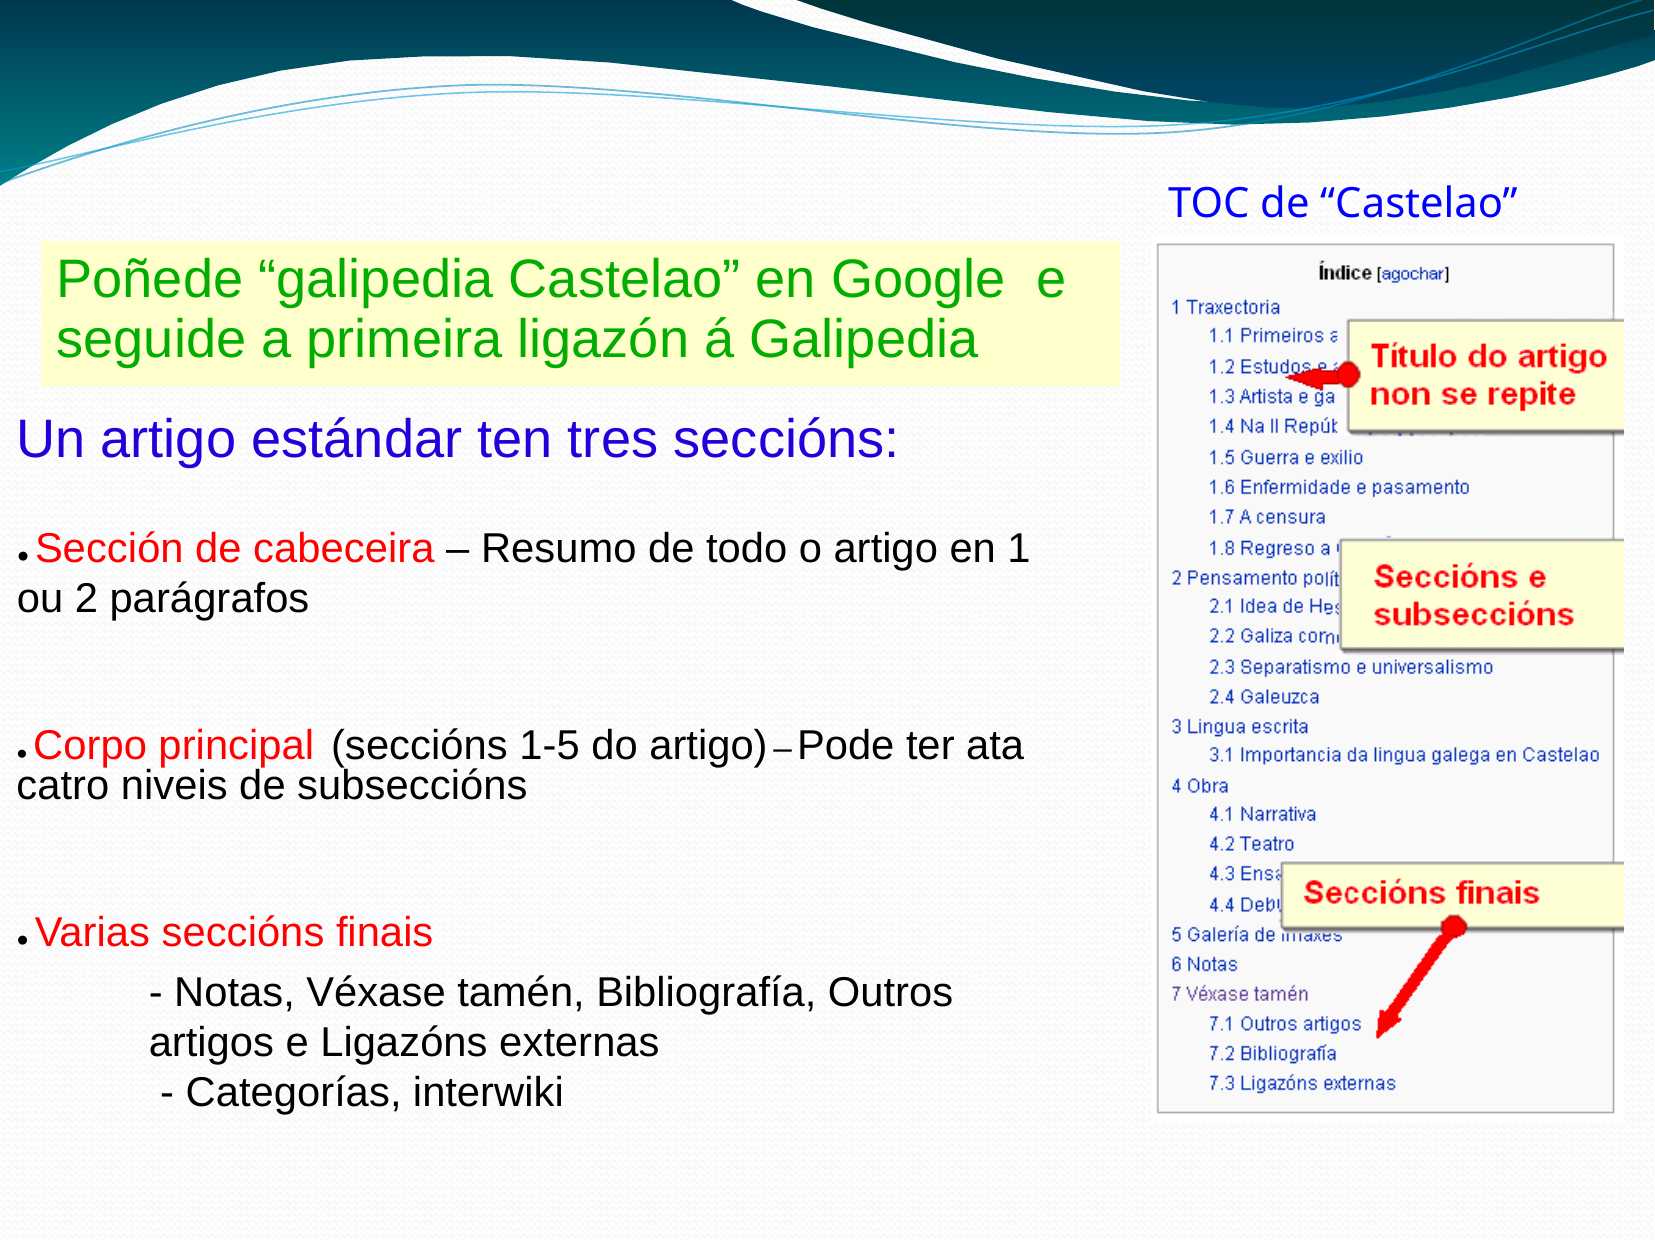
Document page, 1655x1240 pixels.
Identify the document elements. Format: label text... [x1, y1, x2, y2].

table_header Poñede “galipedia Castelao” en Google e seguide a primeira ligazón á Galipedia [41, 241, 1120, 386]
subtitle Un artigo estándar ten tres seccións: [0, 407, 1052, 477]
picture [0, 57, 1655, 1240]
subtitle ● Varias seccións finais - Notas, Véxase tamén, Bibliografía, Outros artigos e Ligazóns externas - Categorías, interwiki [0, 891, 1076, 1128]
subtitle TOC de “Castelao” [1151, 175, 1595, 236]
picture [735, 0, 1183, 99]
subtitle ● Sección de cabeceira – Resumo de todo o artigo en 1 ou 2 parágrafos [0, 510, 1064, 632]
subtitle ● Corpo principal (seccións 1-5 do artigo) – Pode ter ata catro niveis de subseccións [0, 716, 1064, 819]
